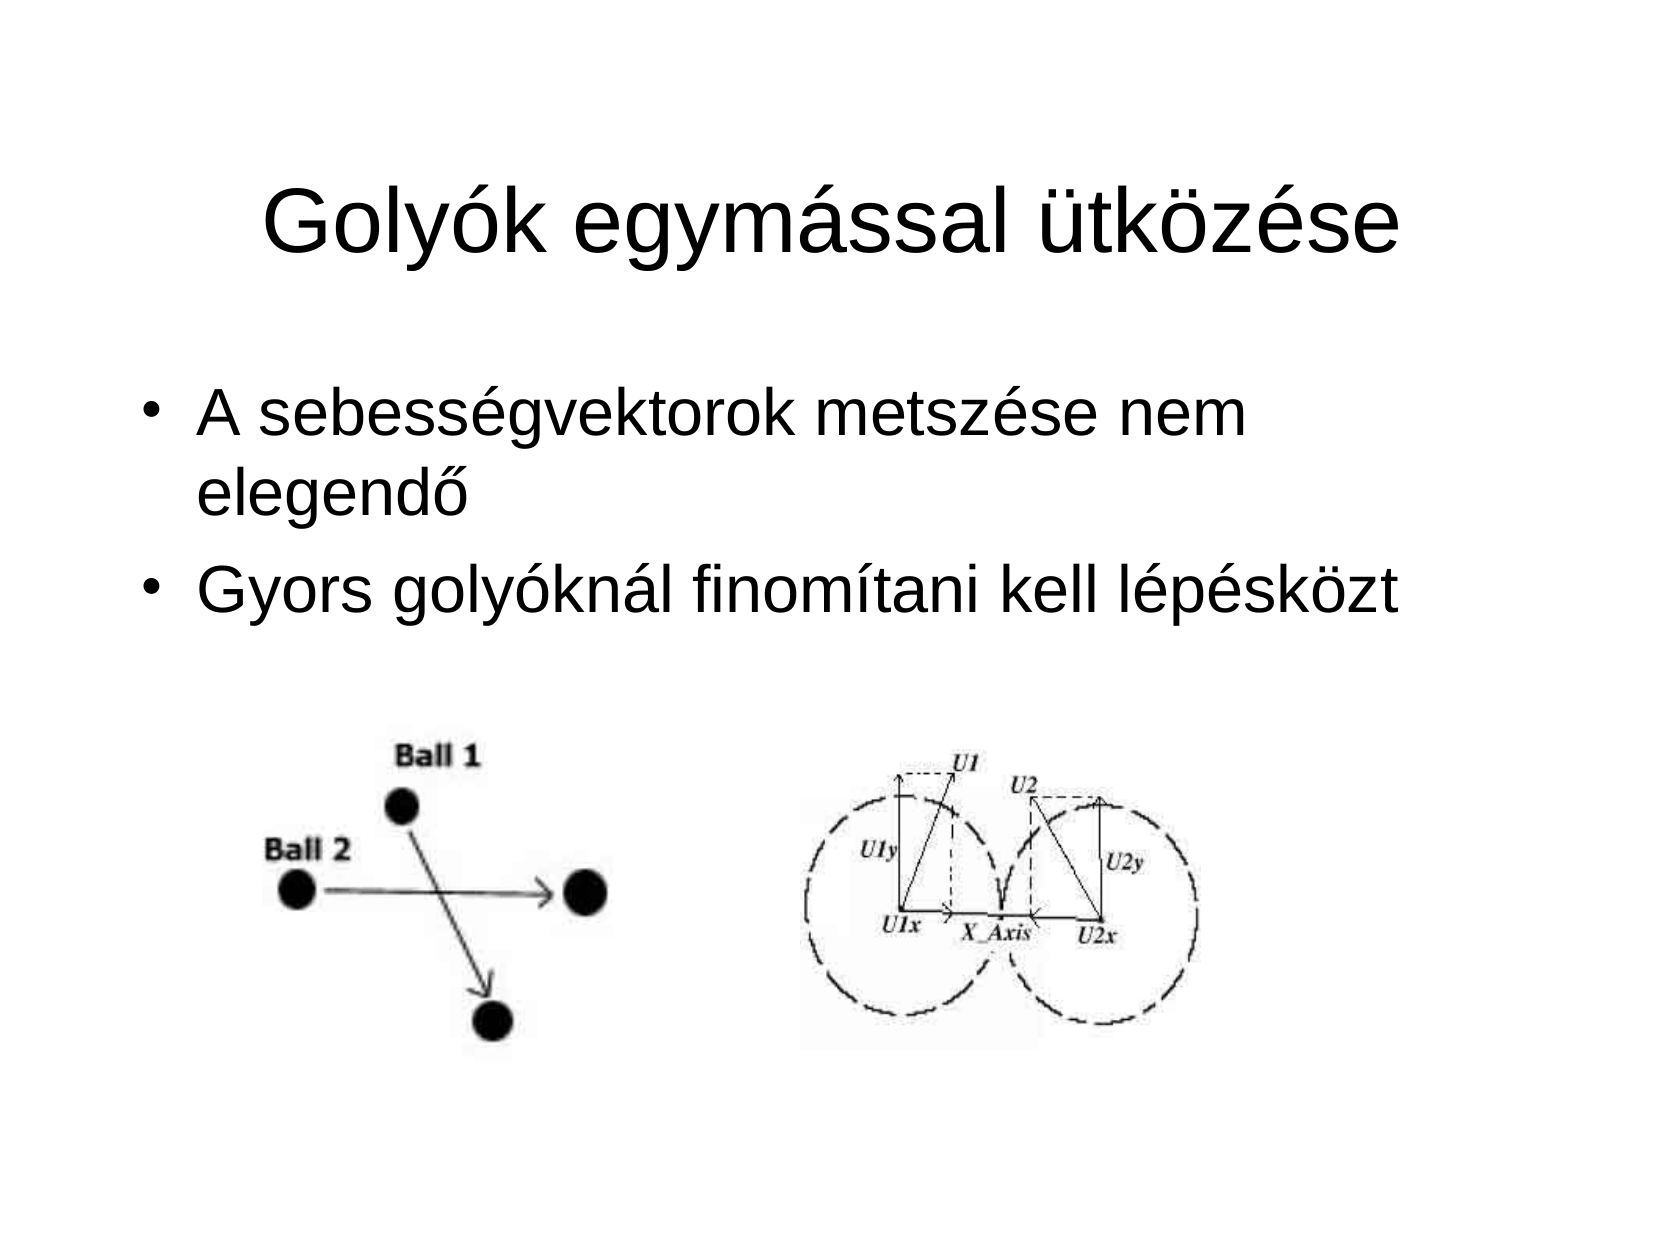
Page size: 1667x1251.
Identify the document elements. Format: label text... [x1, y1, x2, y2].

list A sebességvektorok metszése nem elegendő Gyors golyóknál finomítani kell lépésközt [124, 360, 1542, 1112]
picture [262, 712, 663, 1113]
picture [800, 712, 1201, 1113]
title Golyók egymással ütközése [124, 110, 1542, 320]
